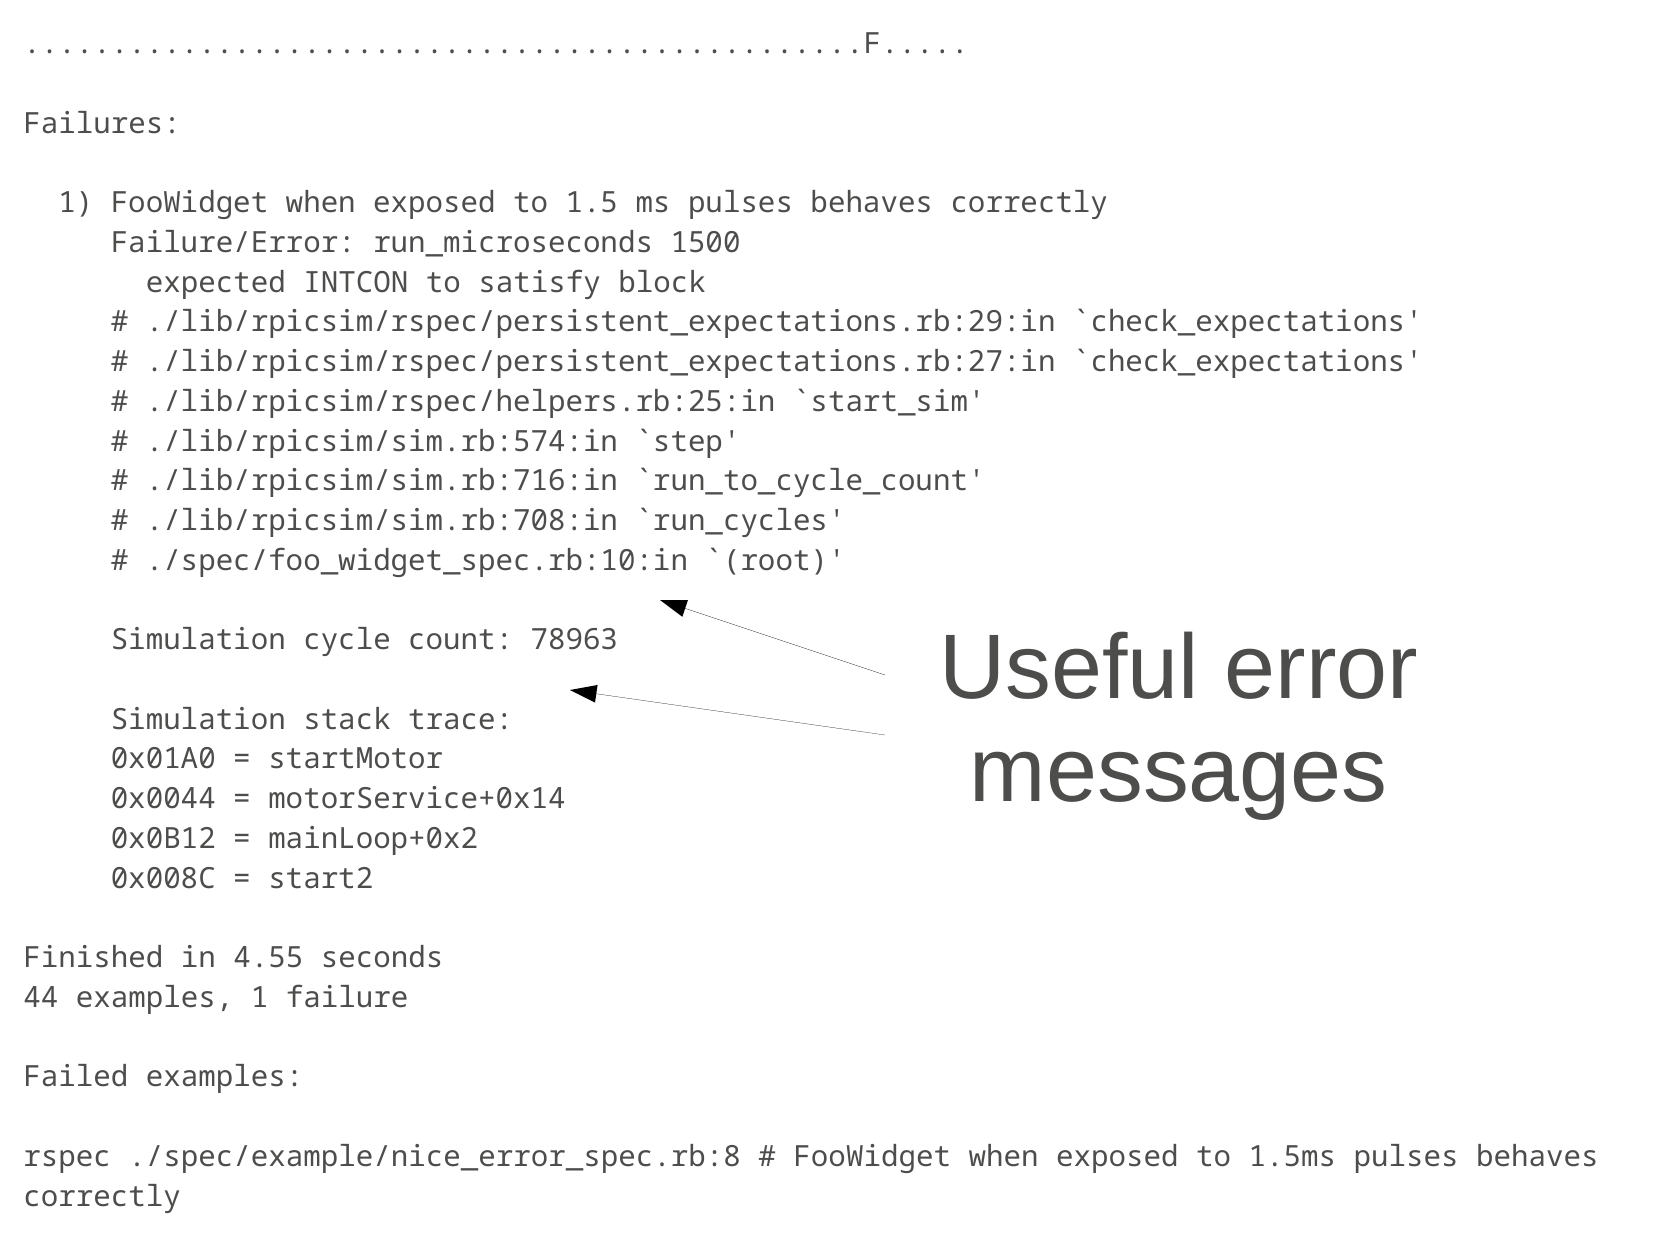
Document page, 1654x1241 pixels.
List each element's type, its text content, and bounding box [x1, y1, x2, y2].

text_box ................................................F..... Failures: 1) FooWidget when exposed to 1.5 ms pulses behaves correctly Failure/Error: run_microseconds 1500 expected INTCON to satisfy block # ./lib/rpicsim/rspec/persistent_expectations.rb:29:in `check_expectations' # ./lib/rpicsim/rspec/persistent_expectations.rb:27:in `check_expectations' # ./lib/rpicsim/rspec/helpers.rb:25:in `start_sim' # ./lib/rpicsim/sim.rb:574:in `step' # ./lib/rpicsim/sim.rb:716:in `run_to_cycle_count' # ./lib/rpicsim/sim.rb:708:in `run_cycles' # ./spec/foo_widget_spec.rb:10:in `(root)' Simulation cycle count: 78963 Simulation stack trace: 0x01A0 = startMotor 0x0044 = motorService+0x14 0x0B12 = mainLoop+0x2 0x008C = start2 Finished in 4.55 seconds 44 examples, 1 failure Failed examples: rspec ./spec/example/nice_error_spec.rb:8 # FooWidget when exposed to 1.5ms pulses behaves correctly [8, 15, 1621, 1156]
